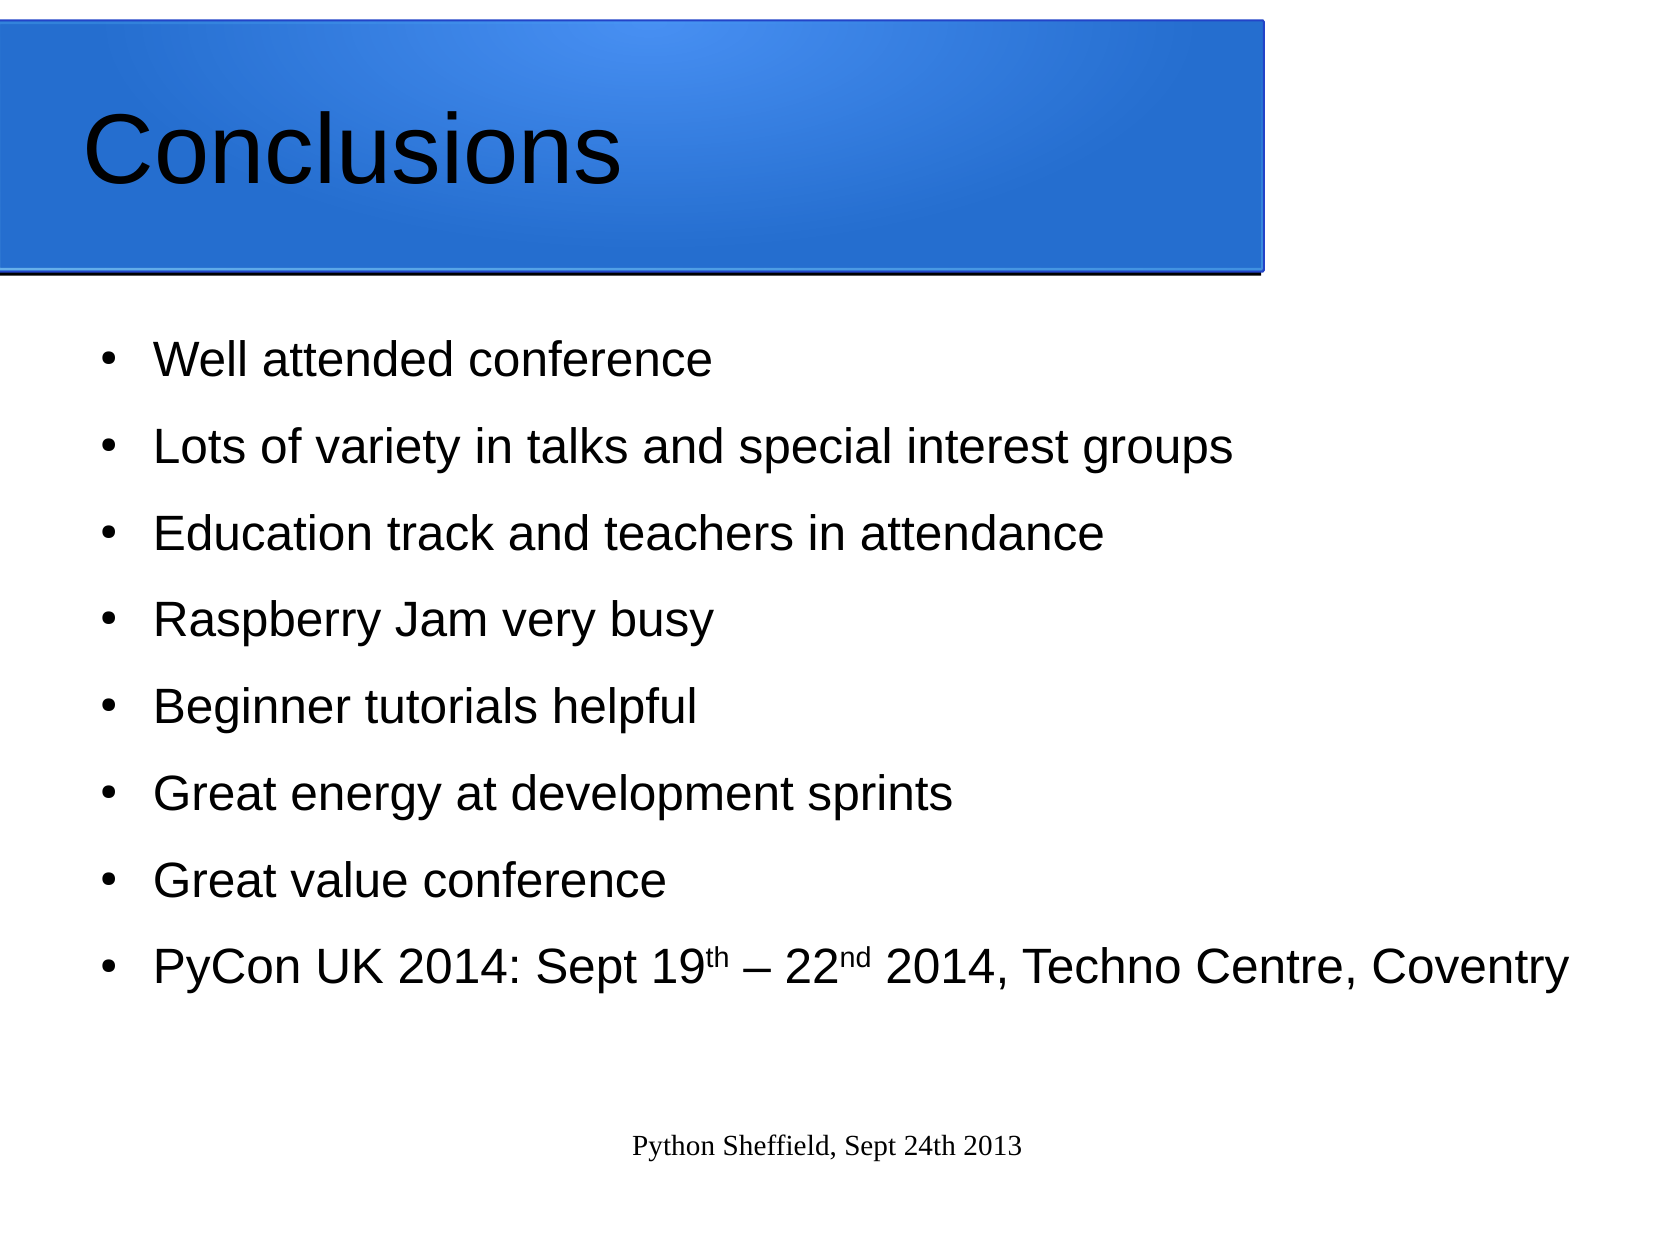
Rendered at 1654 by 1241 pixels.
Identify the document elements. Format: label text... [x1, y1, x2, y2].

title Conclusions [82, 47, 1235, 252]
list Well attended conference Lots of variety in talks and special interest groups Education track and teachers in attendance Raspberry Jam very busy Beginner tutorials helpful Great energy at development sprints Great value conference PyCon UK 2014: Sept 19th – 22nd 2014, Techno Centre, Coventry [82, 331, 1571, 1052]
